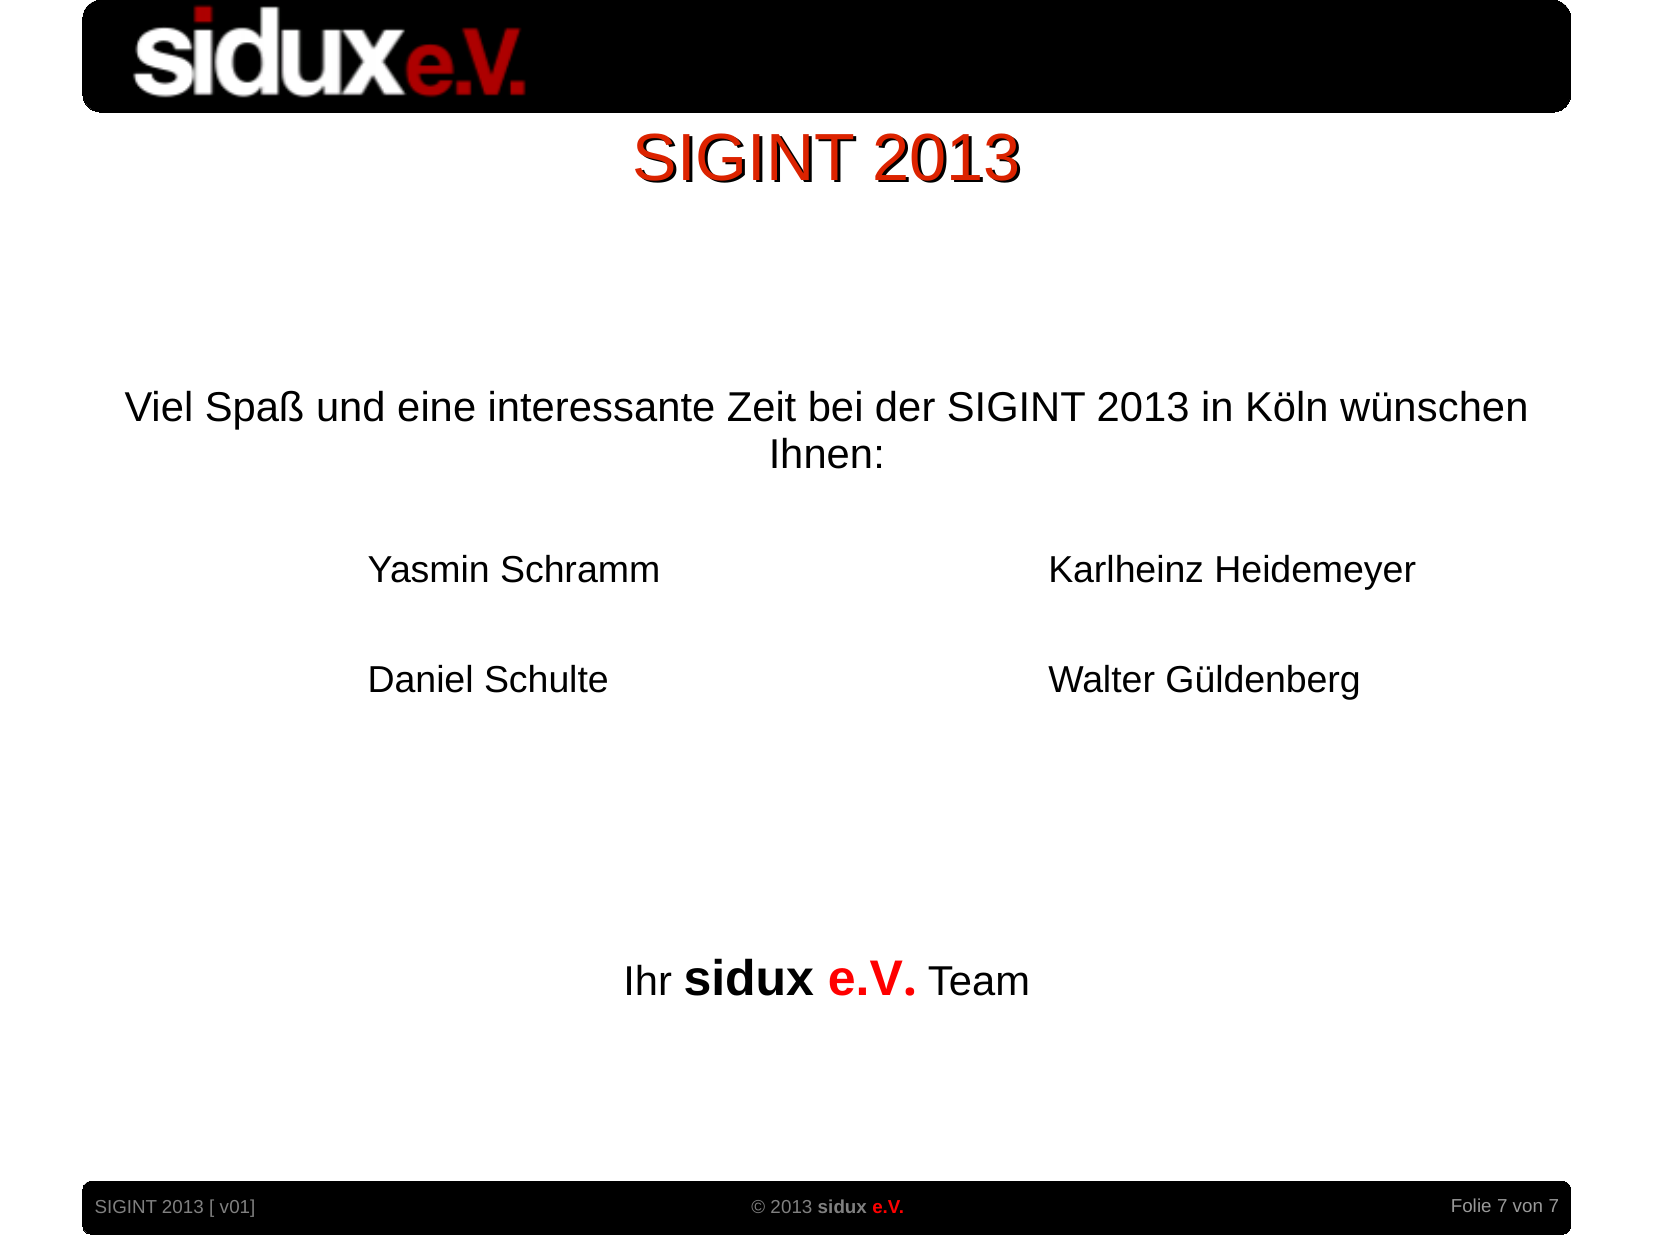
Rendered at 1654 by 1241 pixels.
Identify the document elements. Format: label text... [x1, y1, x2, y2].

table_cell [118, 653, 362, 708]
table_cell [1043, 709, 1451, 764]
table_header Yasmin Schramm [362, 542, 760, 598]
table_cell [760, 708, 1042, 764]
text_box Viel Spaß und eine interessante Zeit bei der SIGINT 2013 in Köln wünschen Ihnen: Ihr sidux e.V. Team [82, 224, 1571, 1170]
table_cell [362, 708, 760, 764]
table_cell [1451, 598, 1642, 653]
table_cell [760, 598, 1042, 653]
table_cell [362, 764, 760, 819]
table_cell Walter Güldenberg [1042, 653, 1451, 708]
table_cell [760, 653, 1042, 708]
table_header [760, 542, 1042, 598]
table_cell [1451, 653, 1642, 708]
table_cell [118, 708, 362, 764]
table_cell Daniel Schulte [362, 653, 760, 708]
text_box SIGINT 2013 [82, 112, 1571, 213]
table_cell [1042, 598, 1451, 653]
table_cell [118, 764, 362, 819]
table_header Karlheinz Heidemeyer [1042, 542, 1451, 598]
table_header [1451, 542, 1642, 598]
table_header [118, 542, 362, 598]
picture [113, 0, 532, 110]
table_cell [1042, 764, 1451, 819]
table_cell [1452, 708, 1642, 764]
table_cell [1451, 765, 1642, 819]
table_cell [118, 598, 362, 653]
table_cell [761, 765, 1042, 819]
table_cell [362, 598, 760, 653]
